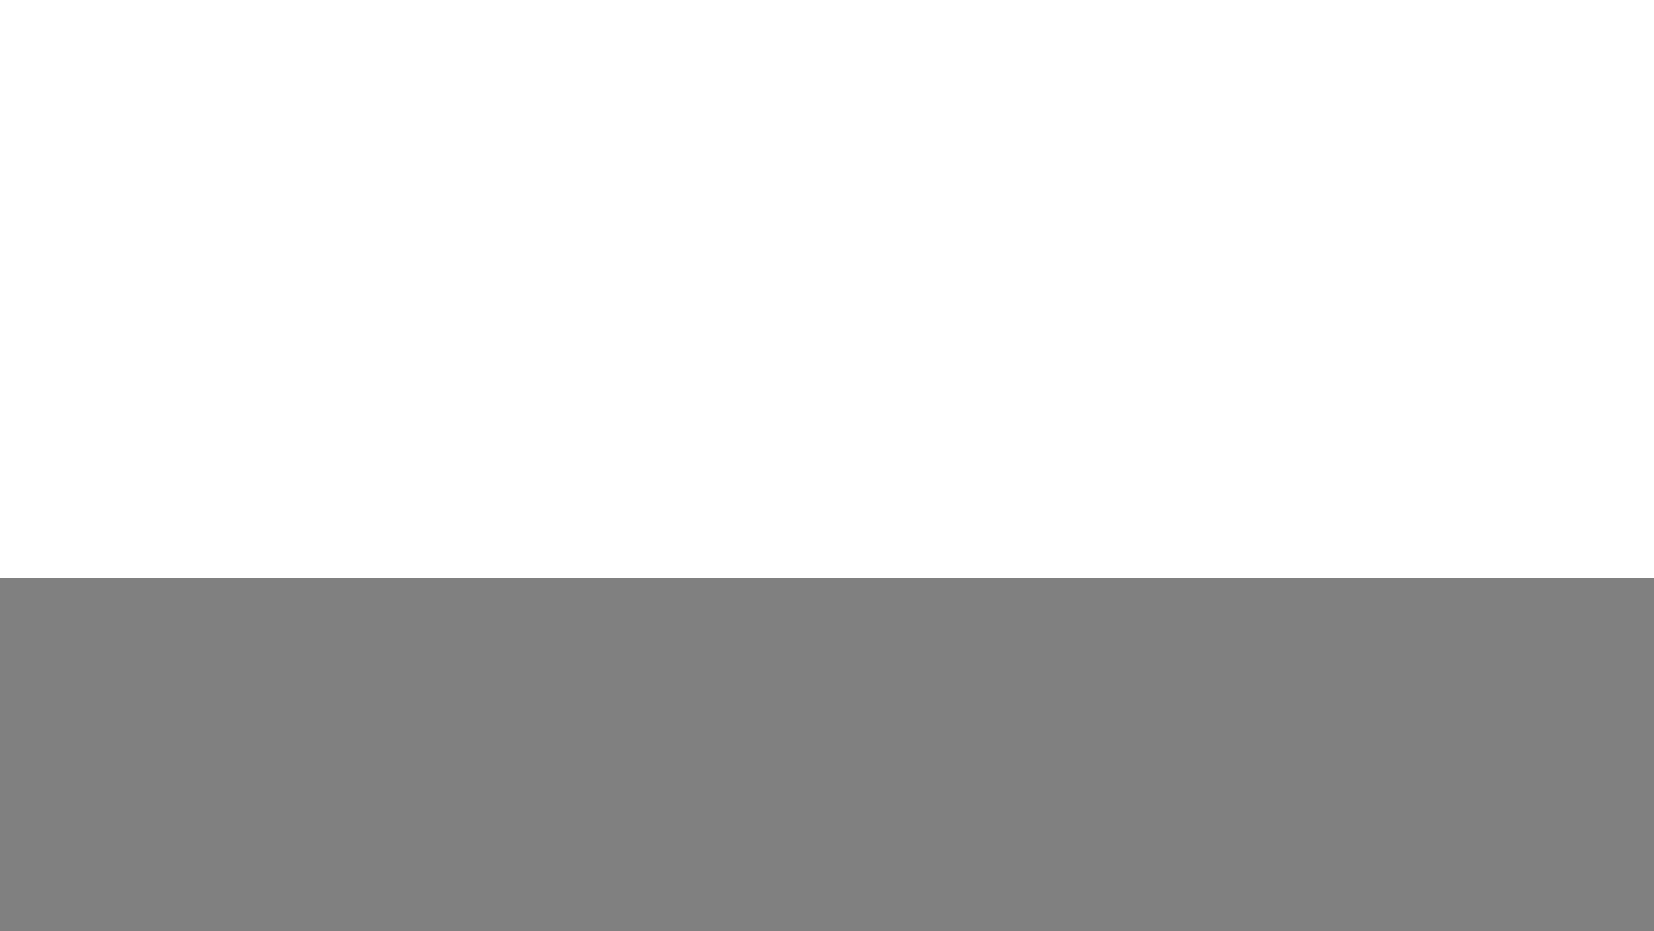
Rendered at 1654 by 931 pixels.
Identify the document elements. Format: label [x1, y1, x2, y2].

text_box [0, 578, 1654, 931]
